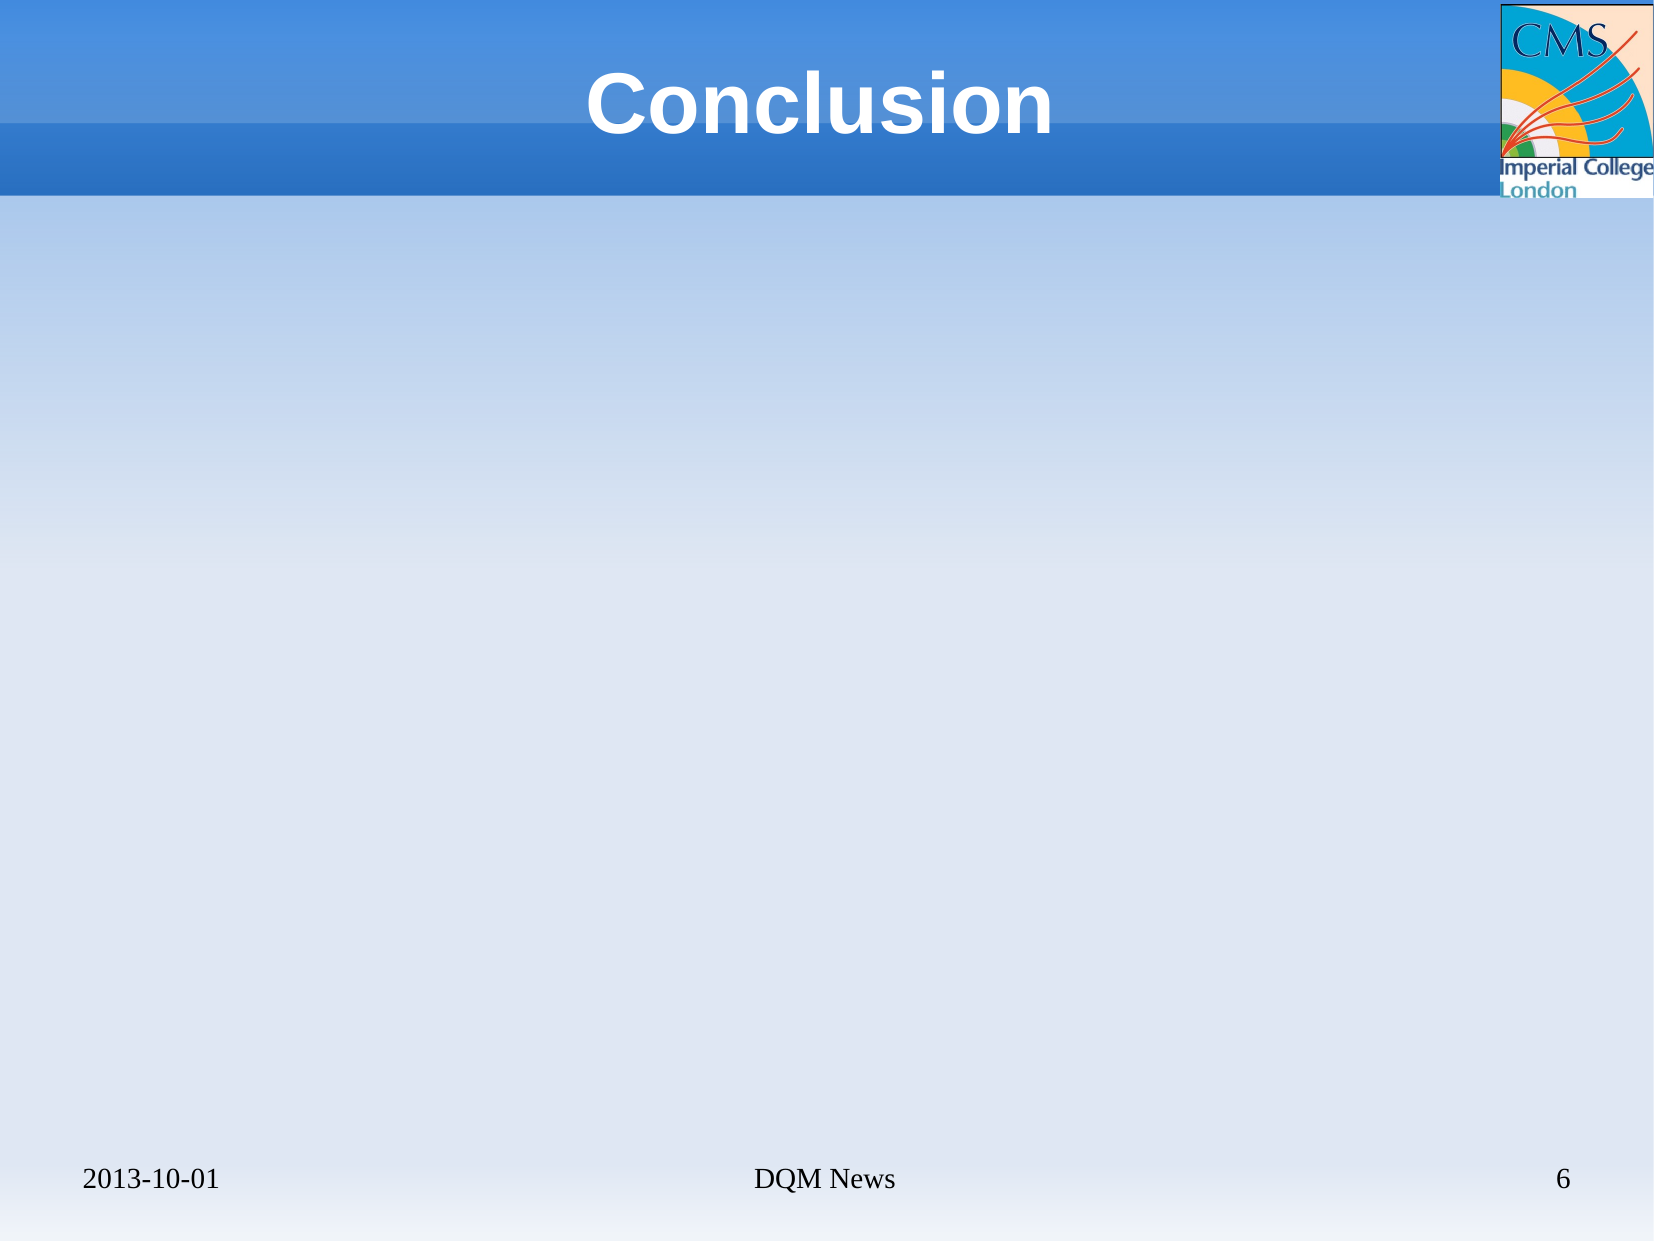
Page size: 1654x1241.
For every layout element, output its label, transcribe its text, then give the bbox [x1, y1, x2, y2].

picture [0, 0, 1654, 1241]
title Conclusion [76, 0, 1565, 208]
